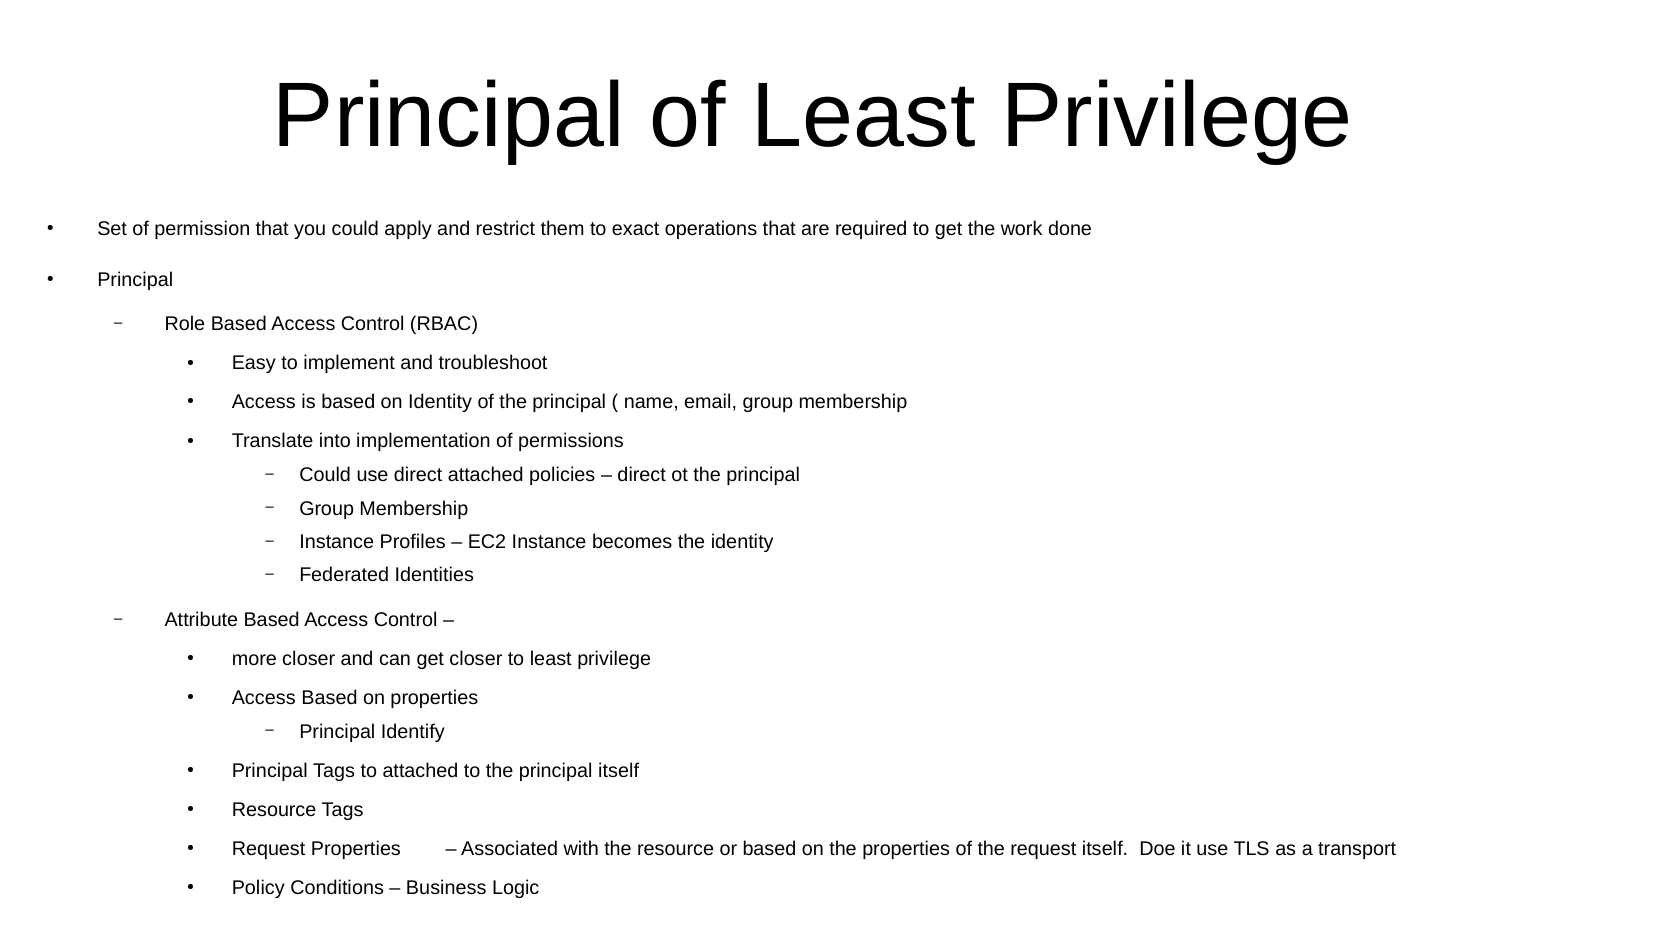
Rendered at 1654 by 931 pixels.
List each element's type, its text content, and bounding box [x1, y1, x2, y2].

list Set of permission that you could apply and restrict them to exact operations that are required to get the work done Principal Role Based Access Control (RBAC) Easy to implement and troubleshoot Access is based on Identity of the principal ( name, email, group membership Translate into implementation of permissions Could use direct attached policies – direct ot the principal Group Membership Instance Profiles – EC2 Instance becomes the identity Federated Identities Attribute Based Access Control – more closer and can get closer to least privilege Access Based on properties Principal Identify Principal Tags to attached to the principal itself Resource Tags Request Properties – Associated with the resource or based on the properties of the request itself. Doe it use TLS as a transport Policy Conditions – Business Logic [30, 217, 1571, 901]
title Principal of Least Privilege [82, 37, 1571, 193]
